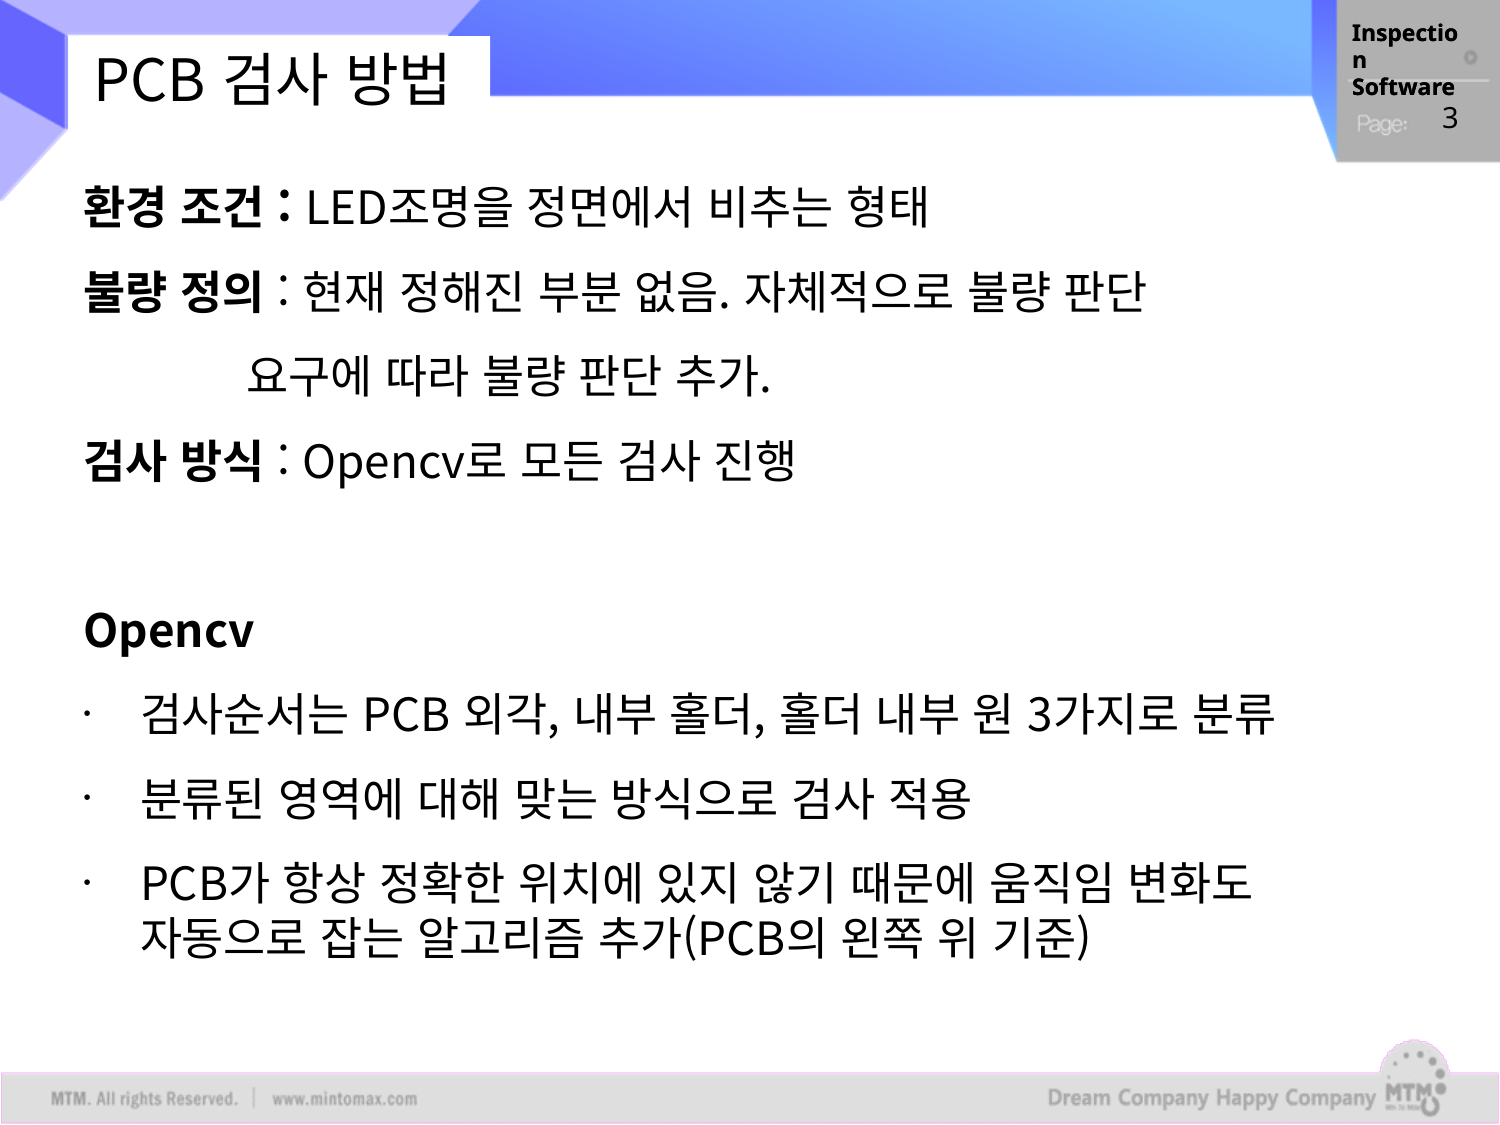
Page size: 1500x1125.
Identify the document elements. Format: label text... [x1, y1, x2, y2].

title PCB 검사 방법 [78, 36, 491, 110]
list 환경 조건 : LED조명을 정면에서 비추는 형태 불량 정의 : 현재 정해진 부분 없음. 자체적으로 불량 판단 요구에 따라 불량 판단 추가. 검사 방식 : Opencv로 모든 검사 진행 Opencv 검사순서는 PCB 외각, 내부 홀더, 홀더 내부 원 3가지로 분류 분류된 영역에 대해 맞는 방식으로 검사 적용 PCB가 항상 정확한 위치에 있지 않기 때문에 움직임 변화도 자동으로 잡는 알고리즘 추가(PCB의 왼쪽 위 기준) [68, 171, 1429, 1047]
picture [0, 0, 1500, 203]
picture [0, 1034, 1500, 1125]
